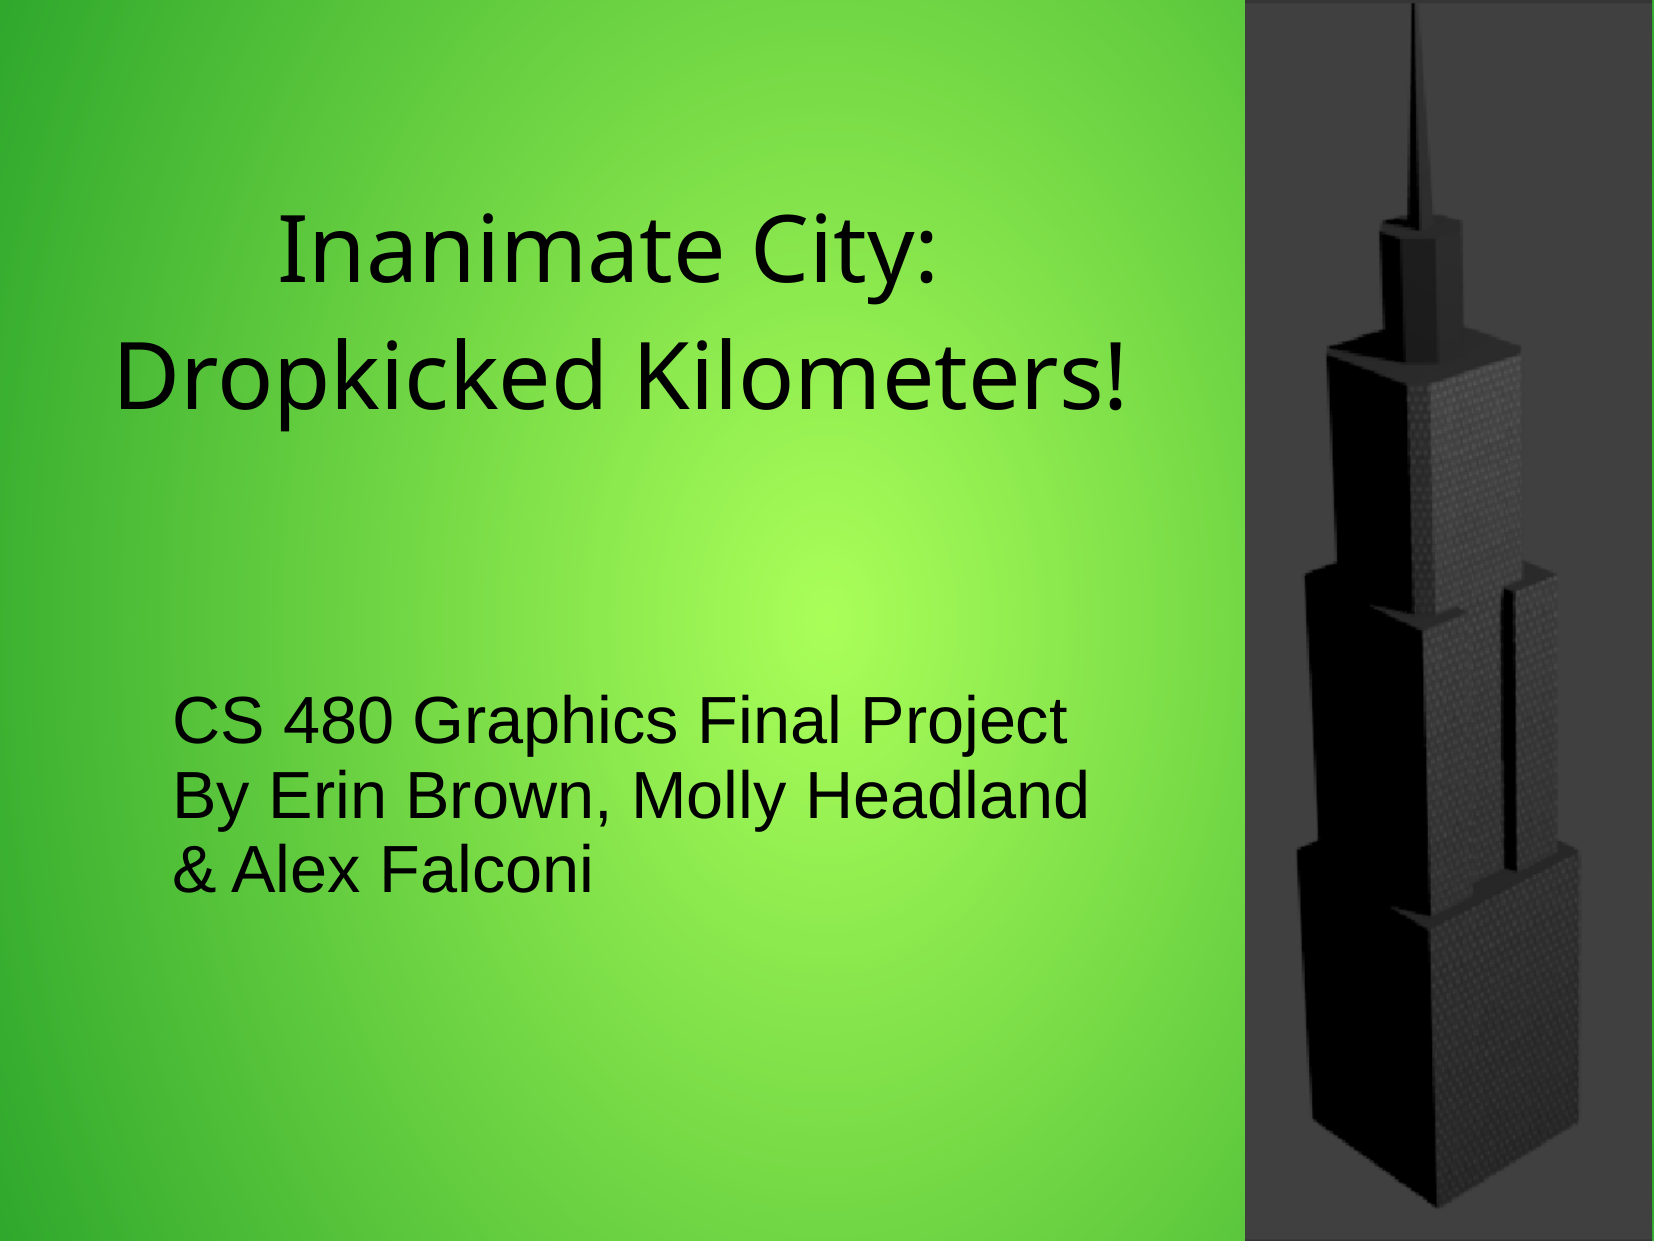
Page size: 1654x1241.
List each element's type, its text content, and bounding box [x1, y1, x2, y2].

title Inanimate City: Dropkicked Kilometers! [11, 154, 1231, 466]
picture [1245, 0, 1652, 1241]
subtitle CS 480 Graphics Final Project By Erin Brown, Molly Headland & Alex Falconi [172, 470, 1118, 1045]
